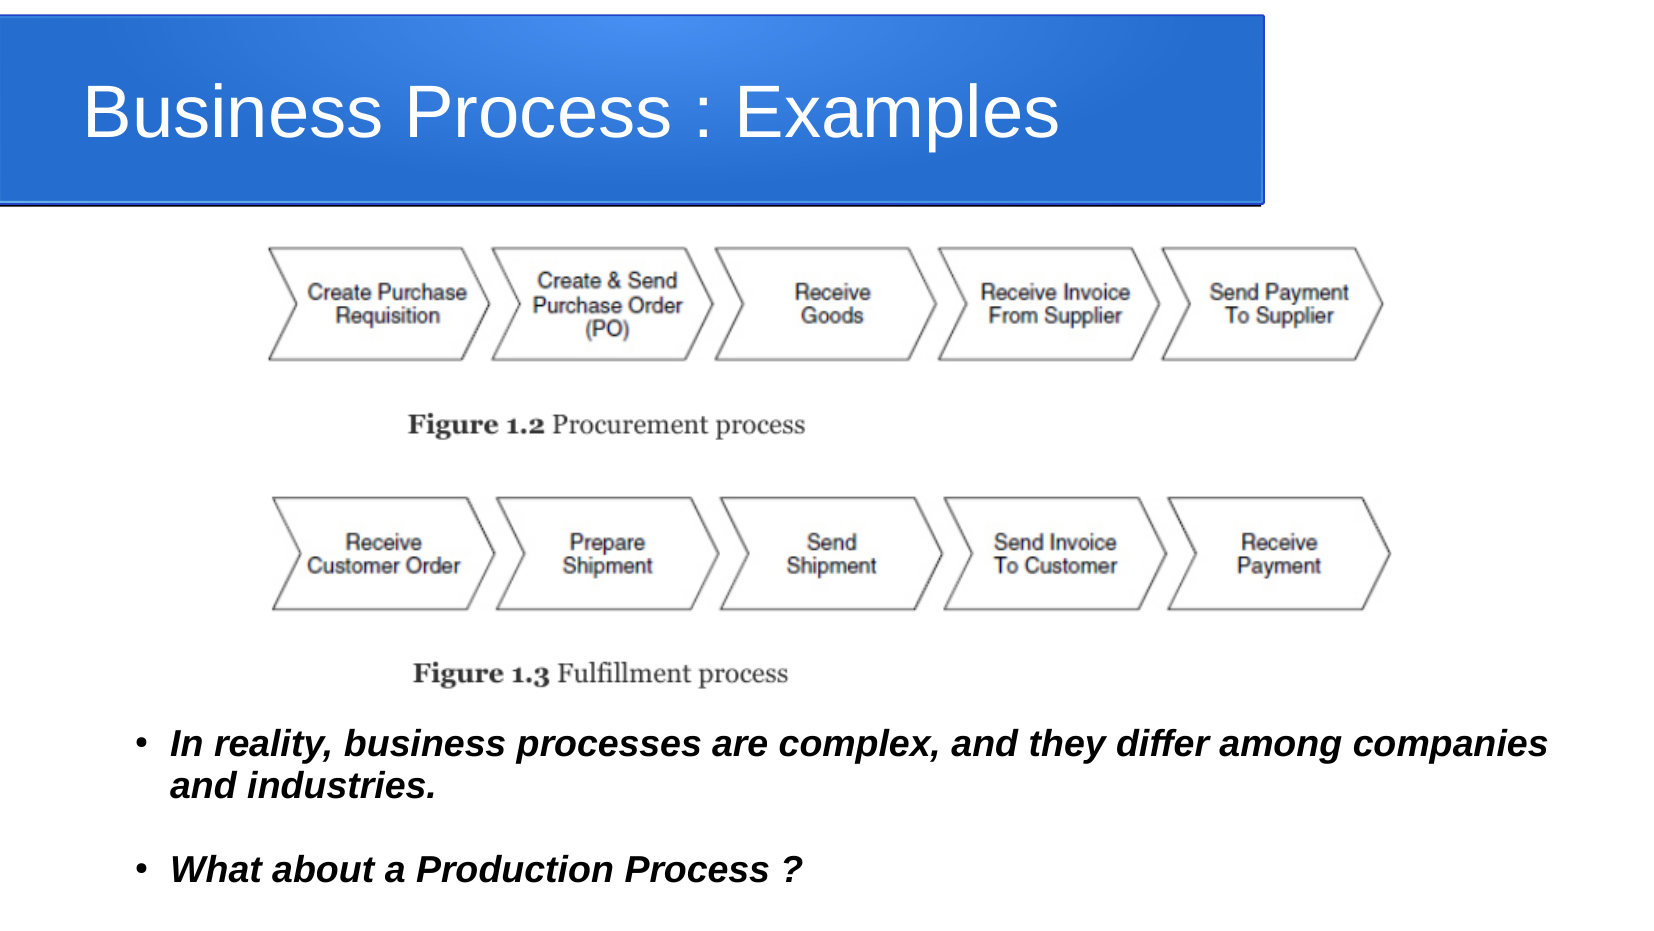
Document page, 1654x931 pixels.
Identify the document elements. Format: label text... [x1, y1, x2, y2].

picture [255, 236, 1388, 451]
picture [263, 486, 1396, 692]
text_box In reality, business processes are complex, and they differ among companies and industries. What about a Production Process ? [120, 715, 1591, 910]
title Business Process : Examples [82, 35, 1235, 189]
